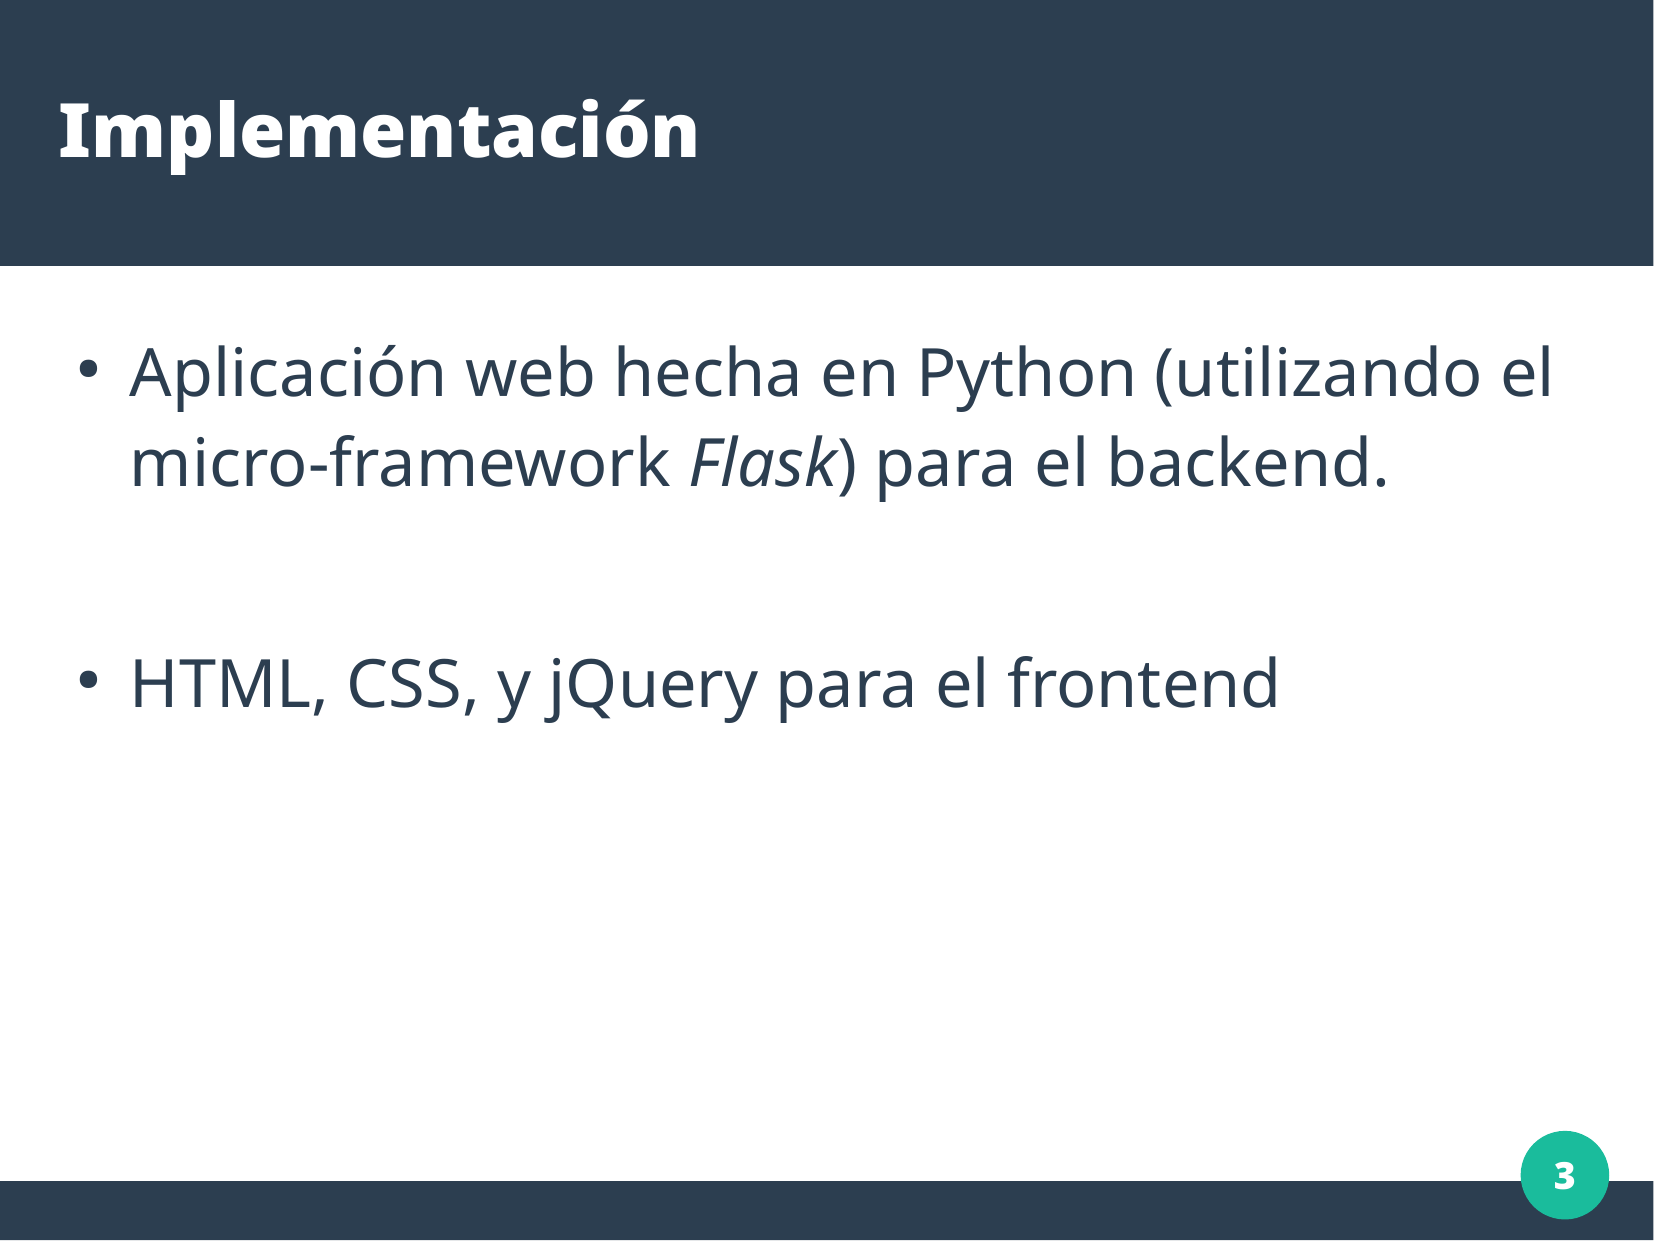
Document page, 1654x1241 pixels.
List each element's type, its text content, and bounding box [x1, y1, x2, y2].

title Implementación [58, 49, 1595, 207]
list Aplicación web hecha en Python (utilizando el micro-framework Flask) para el backend. HTML, CSS, y jQuery para el frontend [58, 324, 1595, 1152]
